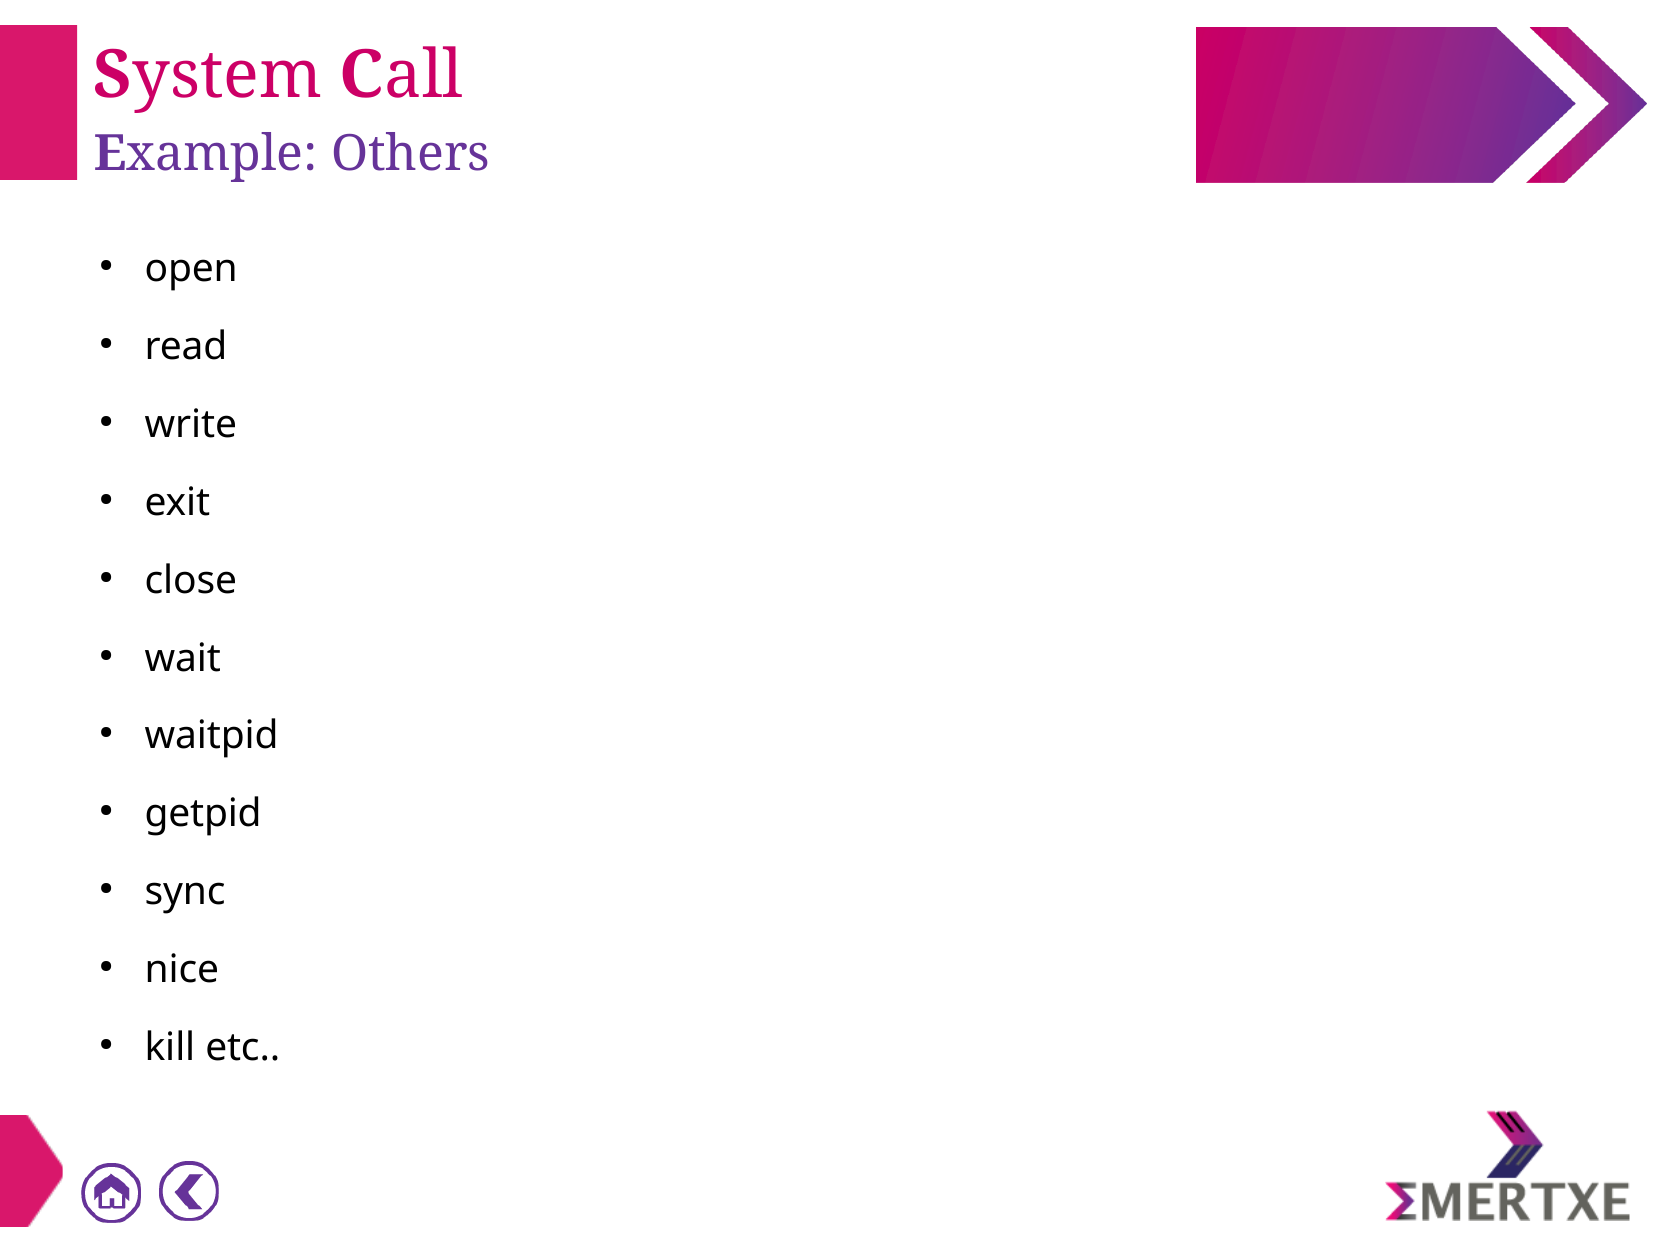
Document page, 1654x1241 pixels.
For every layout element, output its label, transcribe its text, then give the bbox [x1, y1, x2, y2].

picture [1385, 1107, 1631, 1221]
picture [159, 1161, 219, 1221]
picture [81, 1163, 141, 1223]
title System Call Example: Others [93, 2, 1571, 210]
picture [1571, 27, 1647, 183]
list open read write exit close wait waitpid getpid sync nice kill etc.. [84, 240, 1573, 1081]
